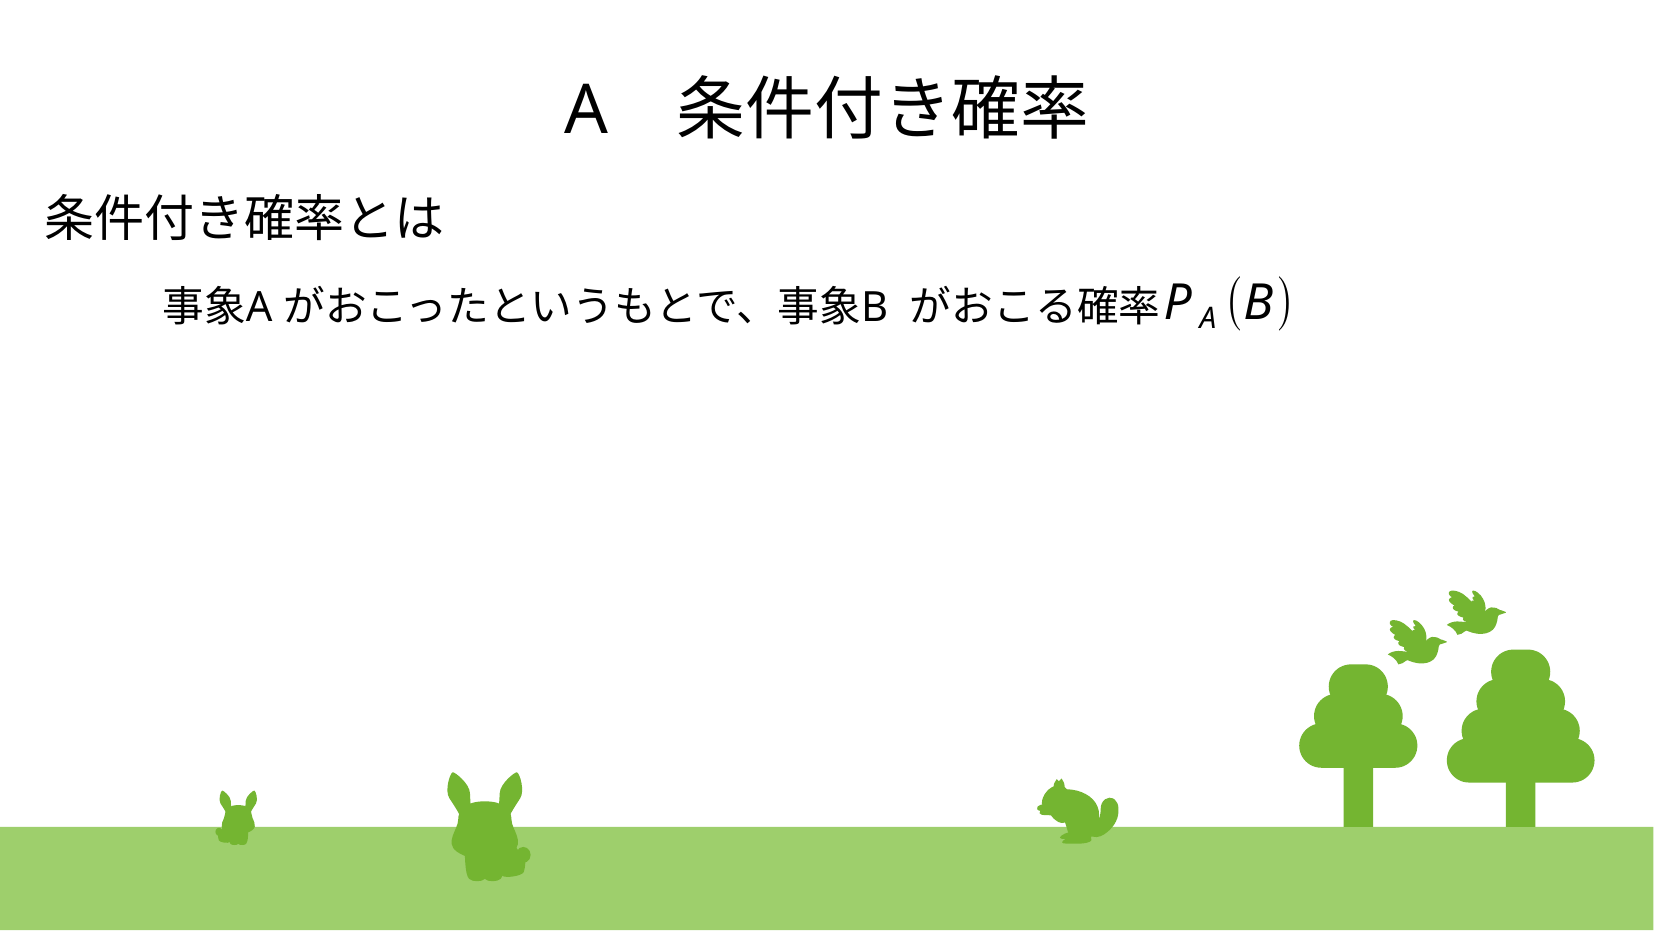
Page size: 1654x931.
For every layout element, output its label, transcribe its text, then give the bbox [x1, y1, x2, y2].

title A 条件付き確率 [29, 29, 1625, 171]
text_box 事象A がおこったというもとで、事象B がおこる確率 [147, 265, 1270, 342]
text_box 条件付き確率とは [29, 171, 1625, 259]
chart [1157, 274, 1300, 336]
